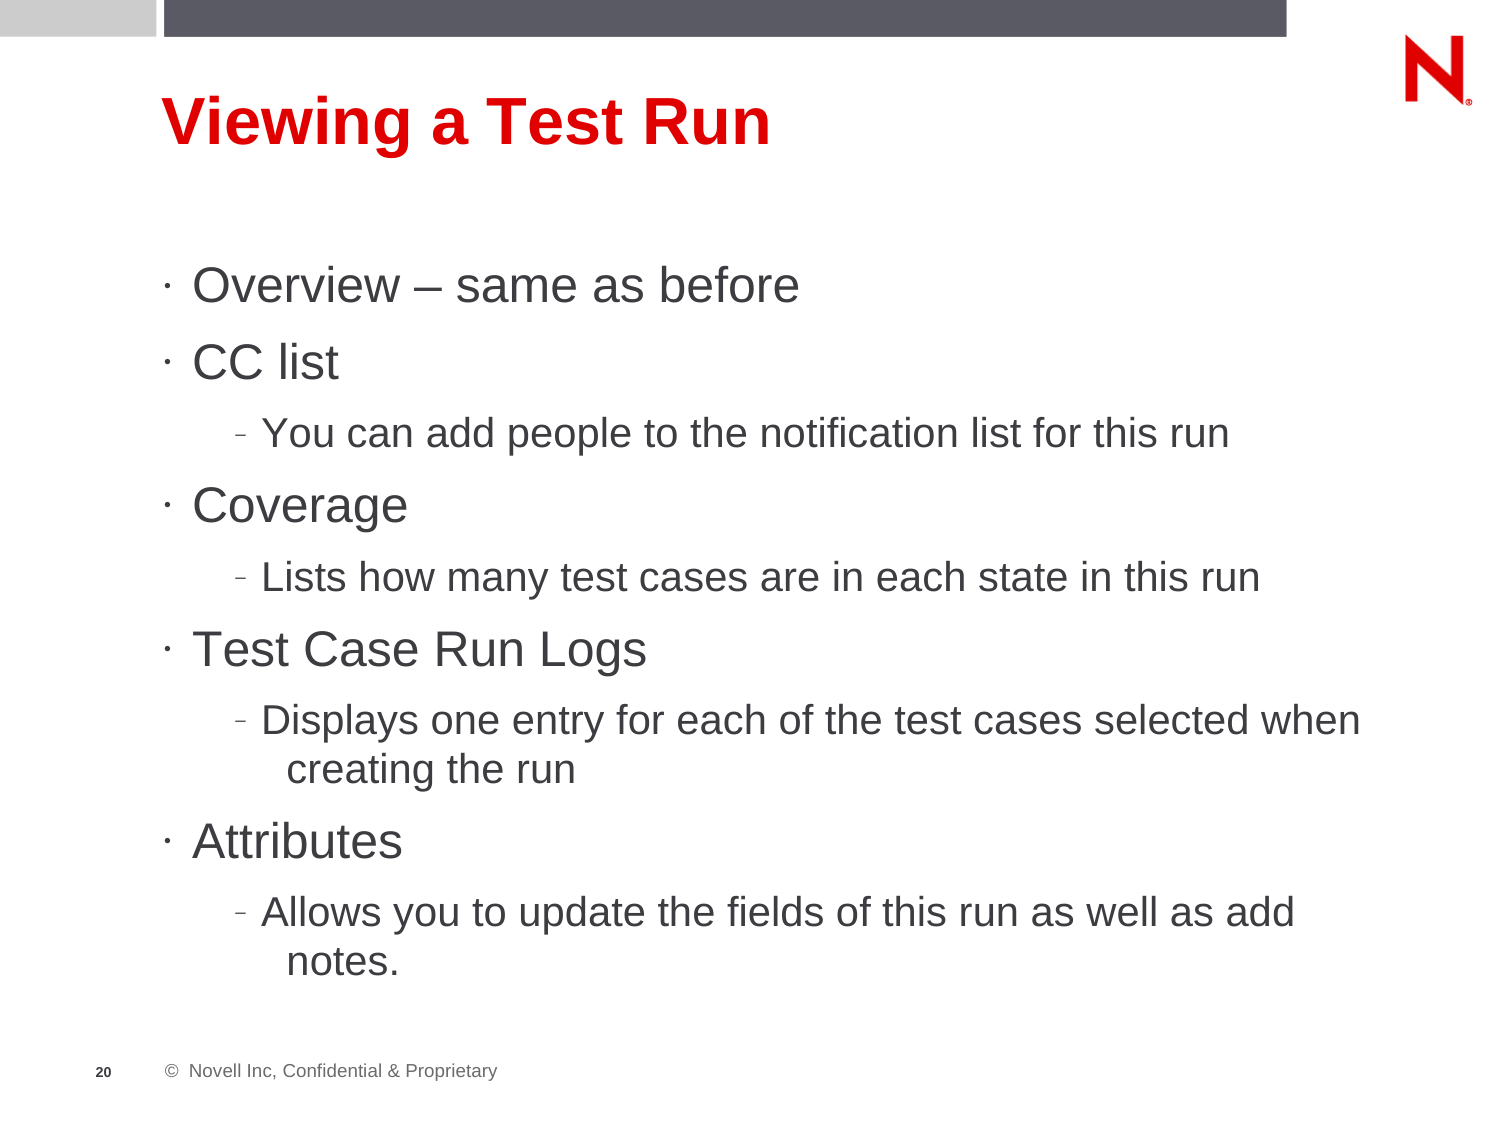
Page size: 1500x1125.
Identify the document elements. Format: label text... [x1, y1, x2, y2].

title Viewing a Test Run [161, 41, 1383, 205]
picture [1403, 32, 1473, 107]
list Overview – same as before CC list You can add people to the notification list for this run Coverage Lists how many test cases are in each state in this run Test Case Run Logs Displays one entry for each of the test cases selected when creating the run Attributes Allows you to update the fields of this run as well as add notes. [163, 254, 1404, 986]
